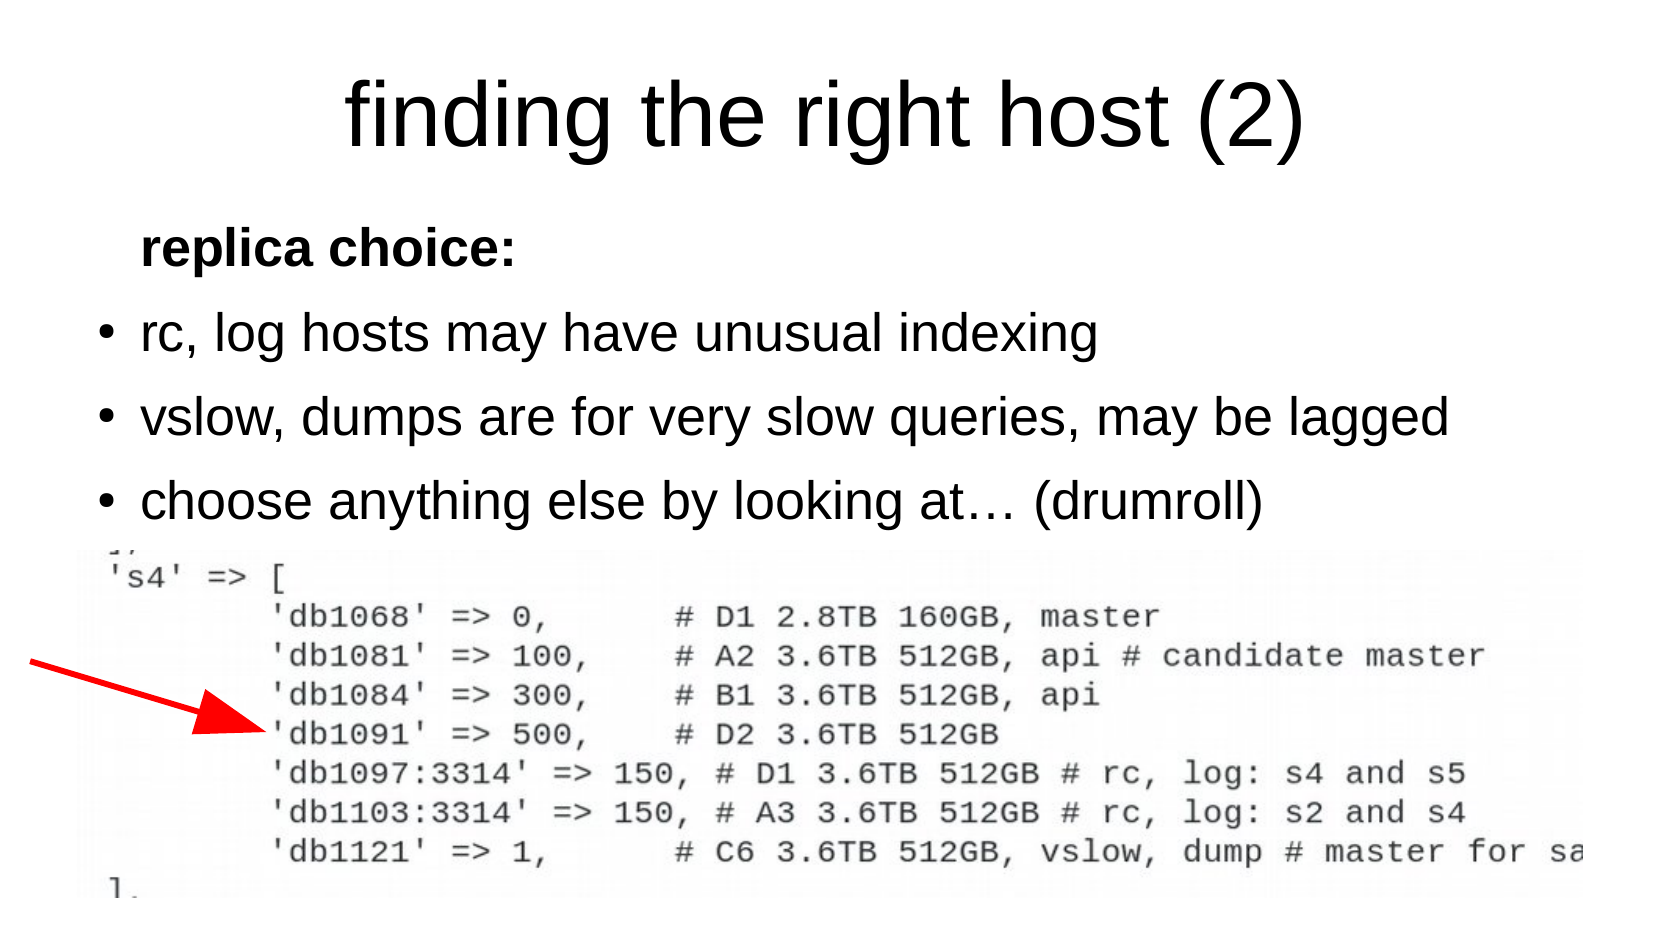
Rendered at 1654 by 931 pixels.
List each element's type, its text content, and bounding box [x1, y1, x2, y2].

list replica choice: rc, log hosts may have unusual indexing vslow, dumps are for very slow queries, may be lagged choose anything else by looking at… (drumroll) [82, 217, 1571, 532]
title finding the right host (2) [82, 37, 1571, 193]
picture [76, 550, 1583, 898]
